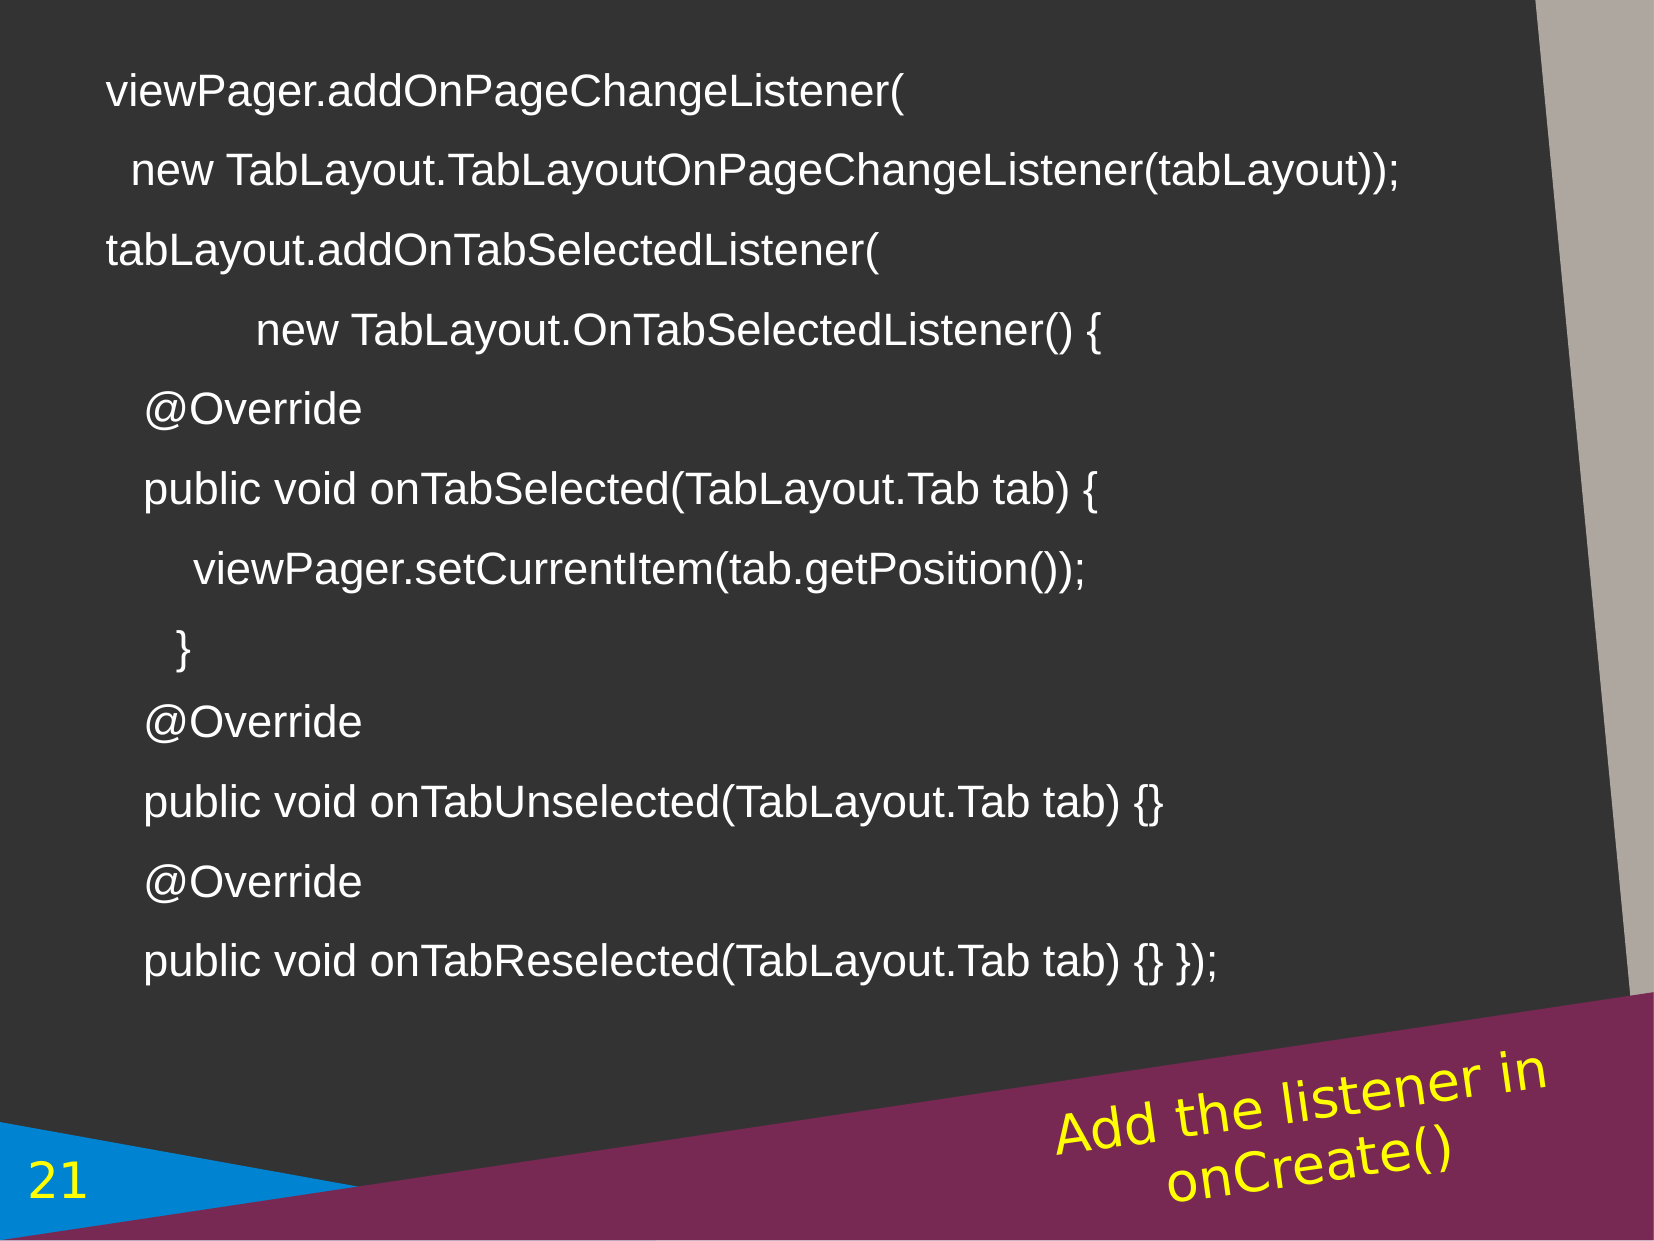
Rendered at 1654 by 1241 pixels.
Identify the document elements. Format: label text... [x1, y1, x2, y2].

title Add the listener in onCreate() [956, 995, 1654, 1241]
list viewPager.addOnPageChangeListener( new TabLayout.TabLayoutOnPageChangeListener(tabLayout)); tabLayout.addOnTabSelectedListener( new TabLayout.OnTabSelectedListener() { @Override public void onTabSelected(TabLayout.Tab tab) { viewPager.setCurrentItem(tab.getPosition()); } @Override public void onTabUnselected(TabLayout.Tab tab) {} @Override public void onTabReselected(TabLayout.Tab tab) {} }); [35, 59, 1524, 993]
